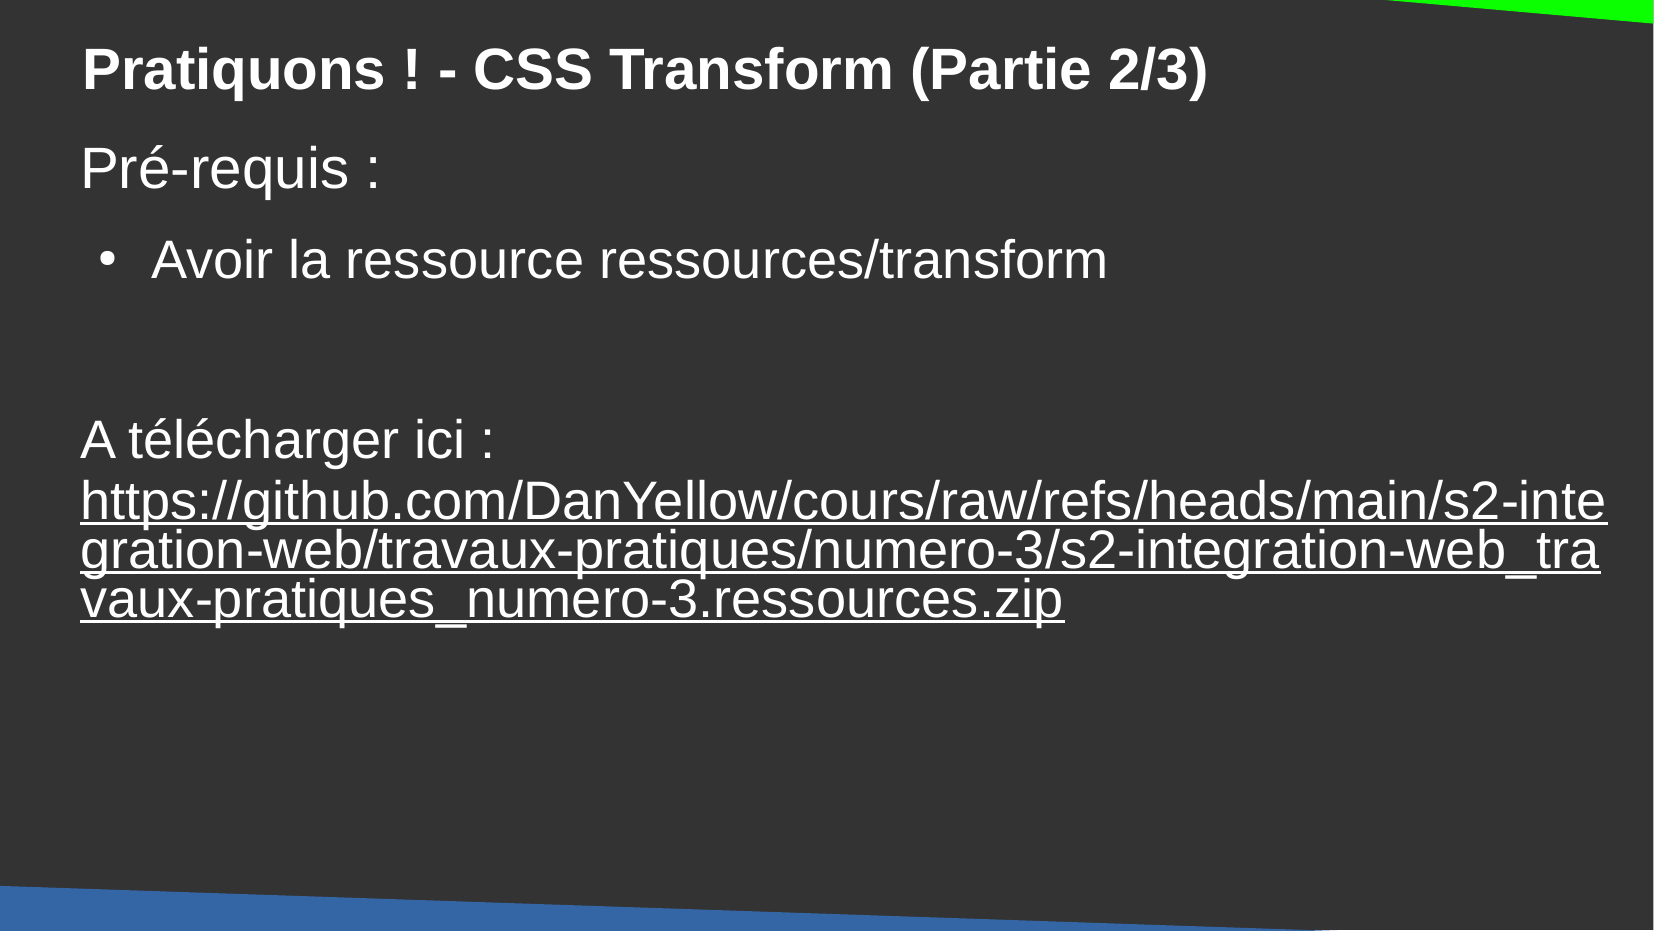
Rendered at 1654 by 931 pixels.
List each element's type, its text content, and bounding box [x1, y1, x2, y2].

title Pratiquons ! - CSS Transform (Partie 2/3) [82, 37, 1571, 114]
text_box [1385, 0, 1654, 24]
list Pré-requis : Avoir la ressource ressources/transform A télécharger ici : https://github.com/DanYellow/cours/raw/refs/heads/main/s2-integration-web/travaux-pratiques/numero-3/s2-integration-web_travaux-pratiques_numero-3.ressources.zip [80, 135, 1620, 721]
text_box [0, 885, 1337, 931]
